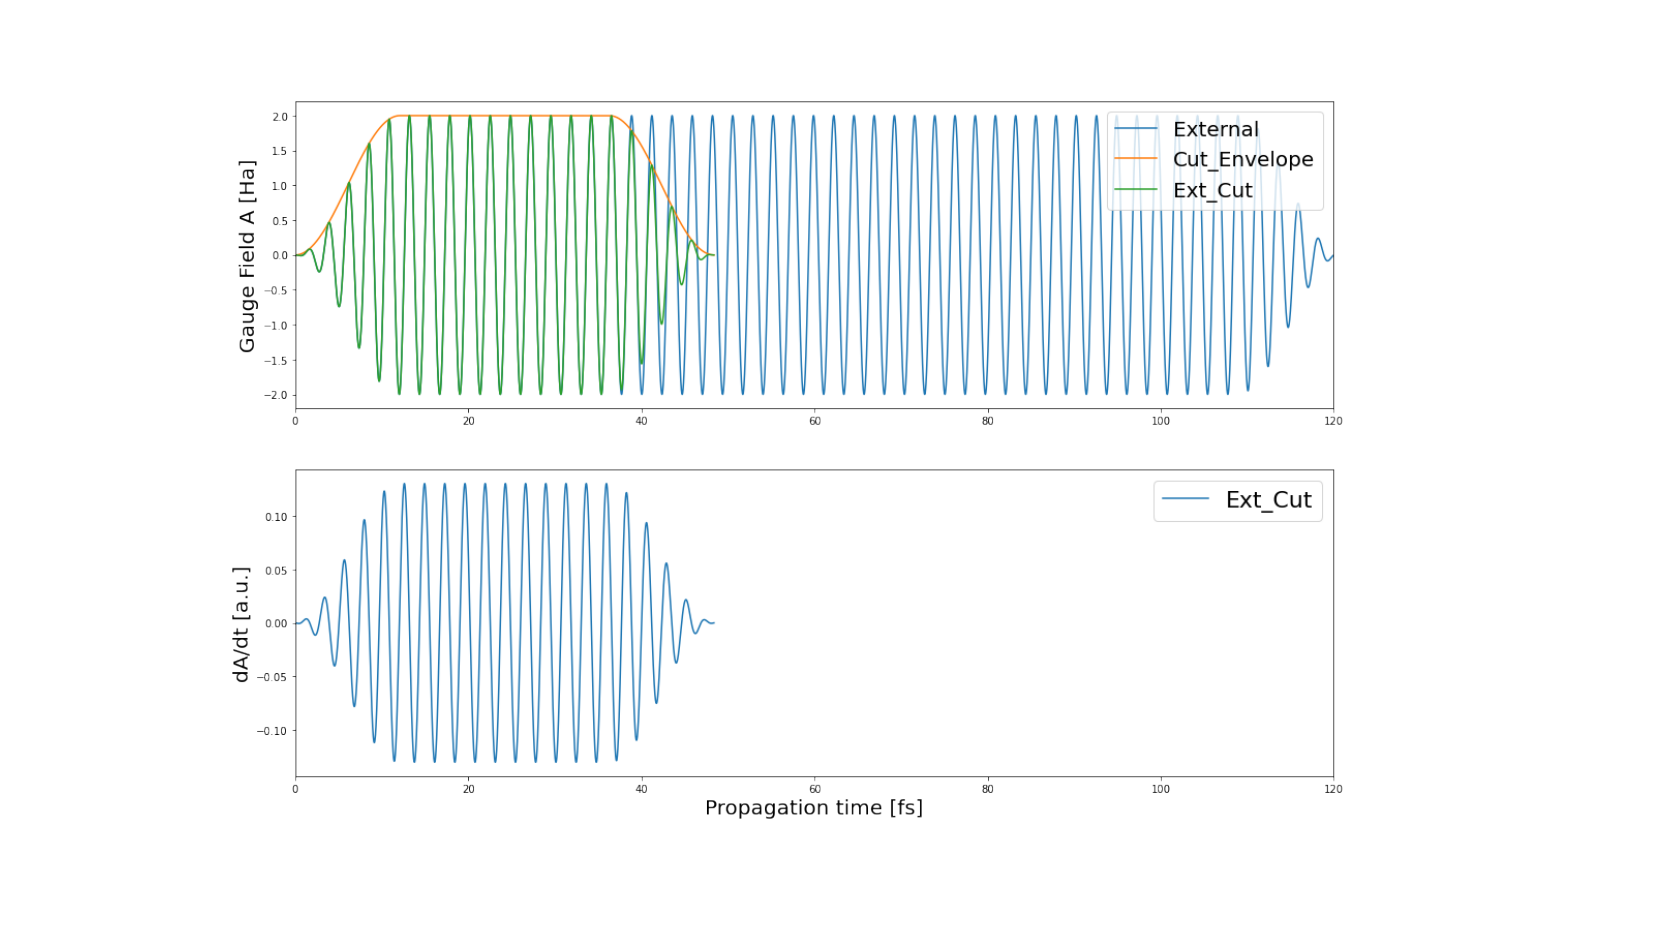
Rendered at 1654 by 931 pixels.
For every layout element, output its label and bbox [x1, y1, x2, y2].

picture [225, 95, 1351, 826]
